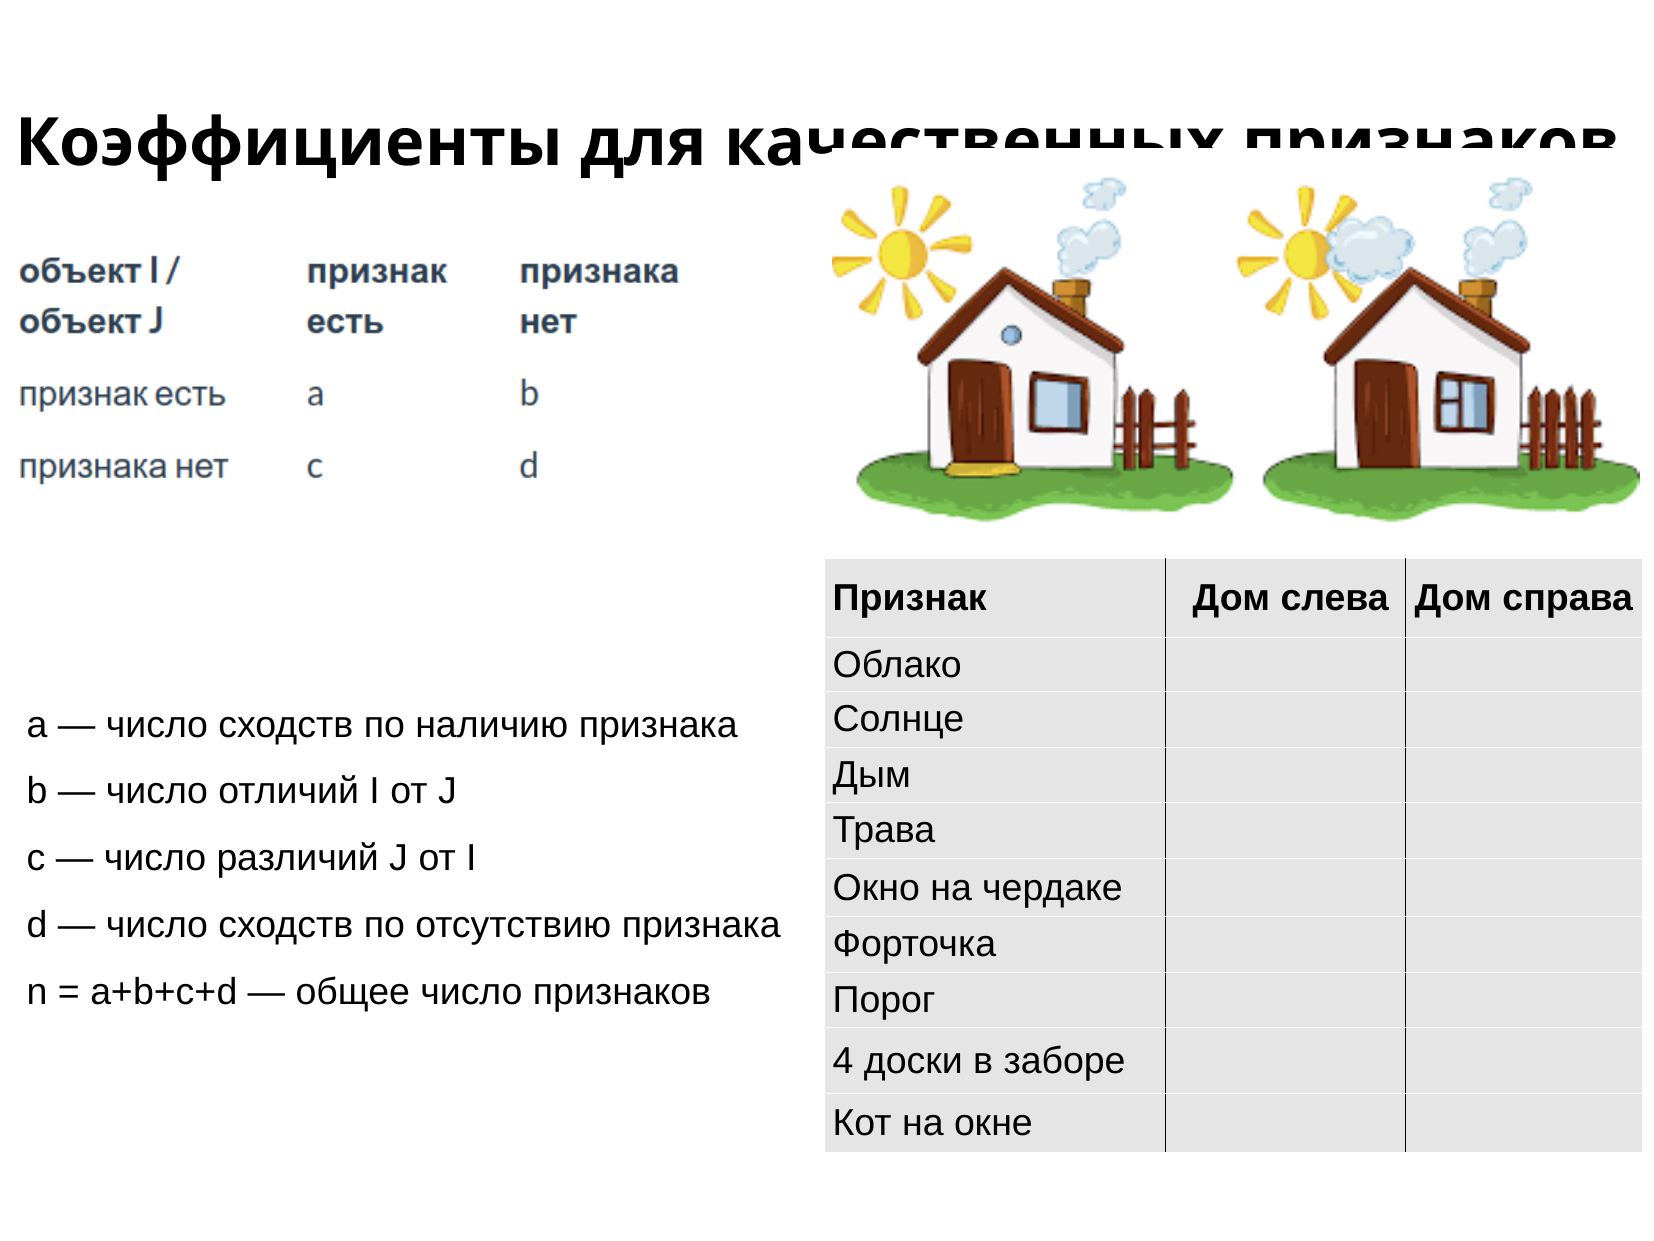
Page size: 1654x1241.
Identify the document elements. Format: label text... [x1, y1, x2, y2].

table_cell [1406, 748, 1642, 802]
table_cell [1406, 1028, 1642, 1093]
table_cell Облако [825, 638, 1165, 691]
table_cell [1406, 859, 1642, 916]
picture [8, 250, 687, 497]
table_cell [1166, 973, 1405, 1027]
table_cell [1166, 638, 1405, 691]
table_cell [1406, 917, 1642, 972]
table_cell Форточка [825, 917, 1165, 972]
table_cell [1406, 692, 1642, 747]
table_cell [1406, 638, 1642, 691]
table_cell Дым [825, 748, 1165, 802]
text_box a — число сходств по наличию признака b — число отличий I от J c — число различий J от I d — число сходств по отсутствию признака n = a+b+c+d — общее число признаков [11, 695, 813, 1087]
table_cell Порог [825, 973, 1165, 1027]
table_cell [1166, 803, 1405, 858]
table_header Дом справа [1406, 559, 1642, 637]
table_cell [1166, 692, 1405, 747]
table_cell [1166, 1094, 1405, 1152]
table_cell [1166, 859, 1405, 916]
title Коэффициенты для качественных признаков [15, 19, 1636, 260]
table_cell [1166, 748, 1405, 802]
table_cell [1166, 1028, 1405, 1093]
table_cell Кот на окне [825, 1094, 1165, 1152]
table_cell [1406, 803, 1642, 858]
picture [832, 148, 1640, 553]
table_cell [1166, 917, 1405, 972]
table_cell Солнце [825, 692, 1165, 747]
table_header Признак [825, 559, 1165, 637]
table_cell 4 доски в заборе [825, 1028, 1165, 1093]
table_cell [1406, 973, 1642, 1027]
table_cell [1406, 1094, 1642, 1152]
table_header Дом слева [1166, 559, 1405, 637]
table_cell Окно на чердаке [825, 859, 1165, 916]
table_cell Трава [825, 803, 1165, 858]
